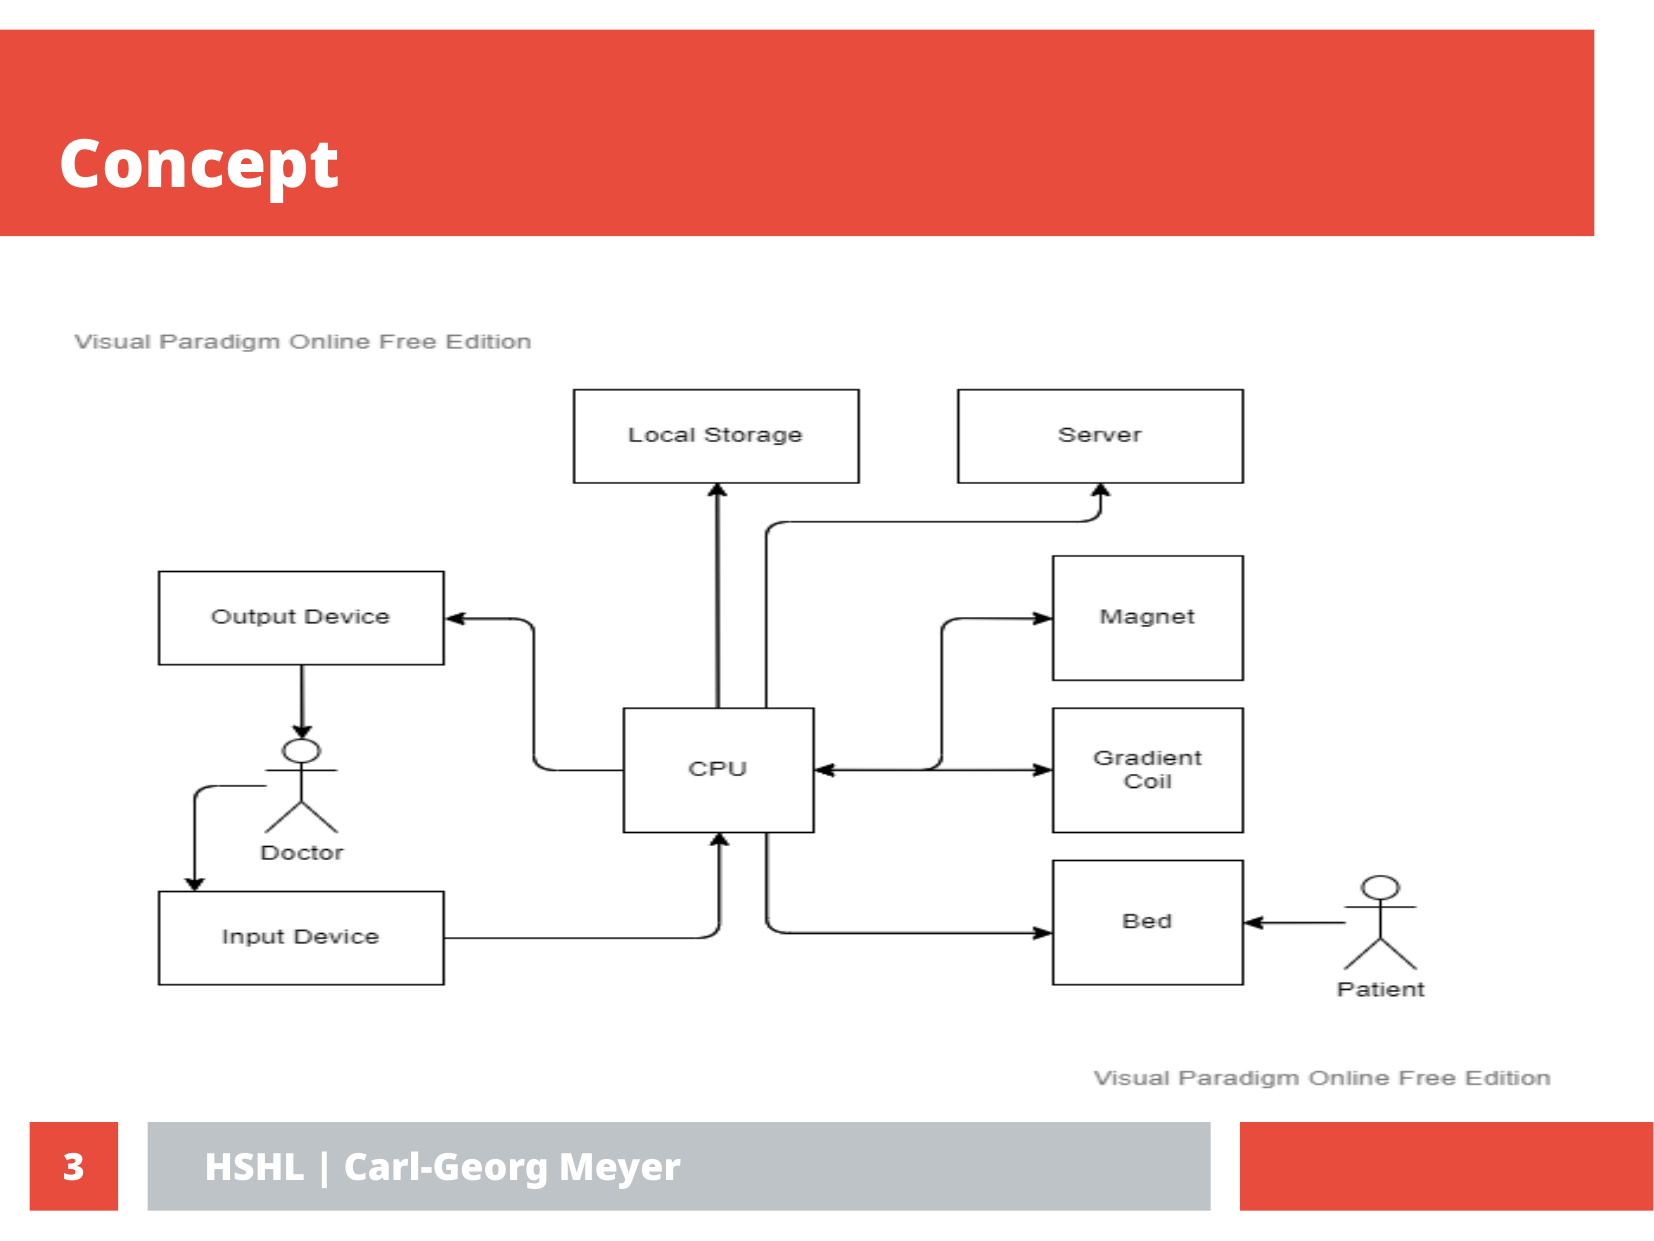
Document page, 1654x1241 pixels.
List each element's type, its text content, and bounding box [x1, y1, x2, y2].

title Concept [59, 59, 1595, 207]
picture [59, 324, 1565, 1093]
